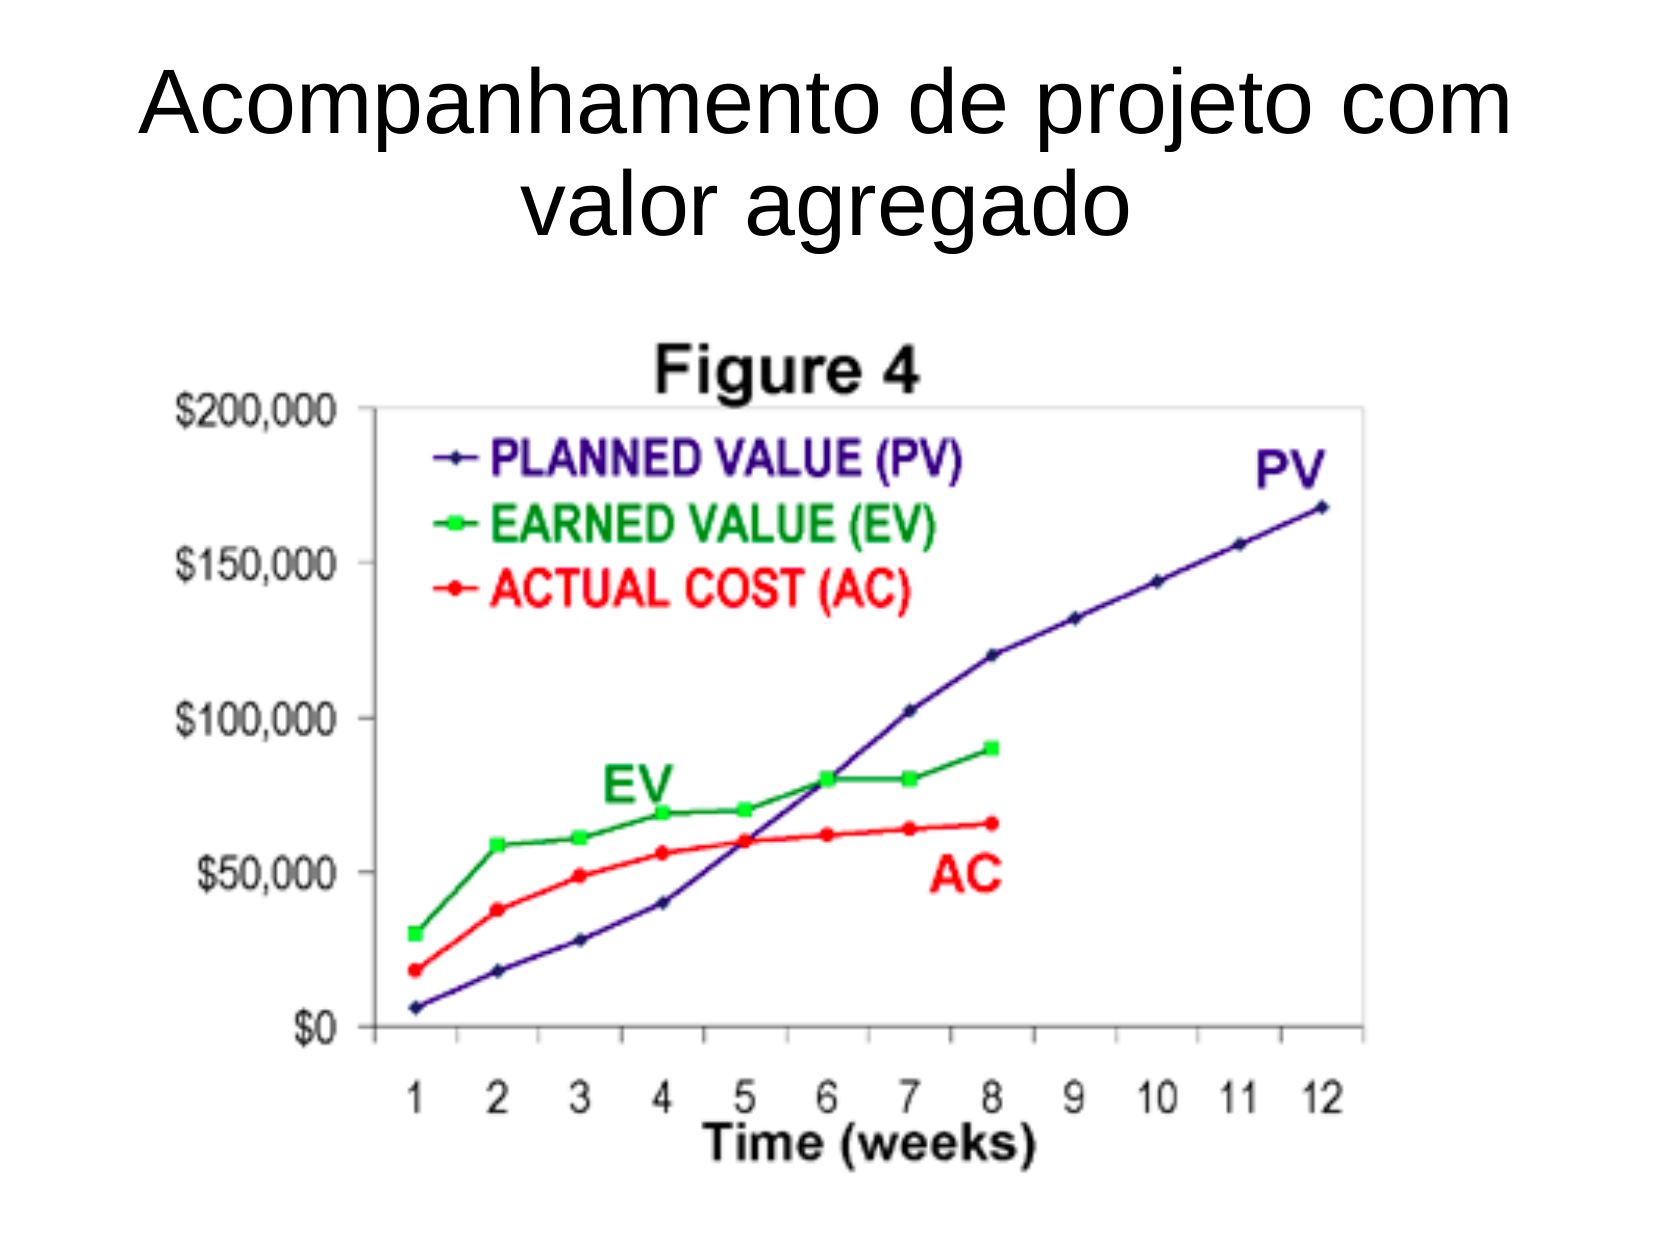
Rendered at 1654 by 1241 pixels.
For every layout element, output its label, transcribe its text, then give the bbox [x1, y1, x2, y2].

title Acompanhamento de projeto com valor agregado [82, 49, 1571, 257]
picture [153, 307, 1453, 1195]
